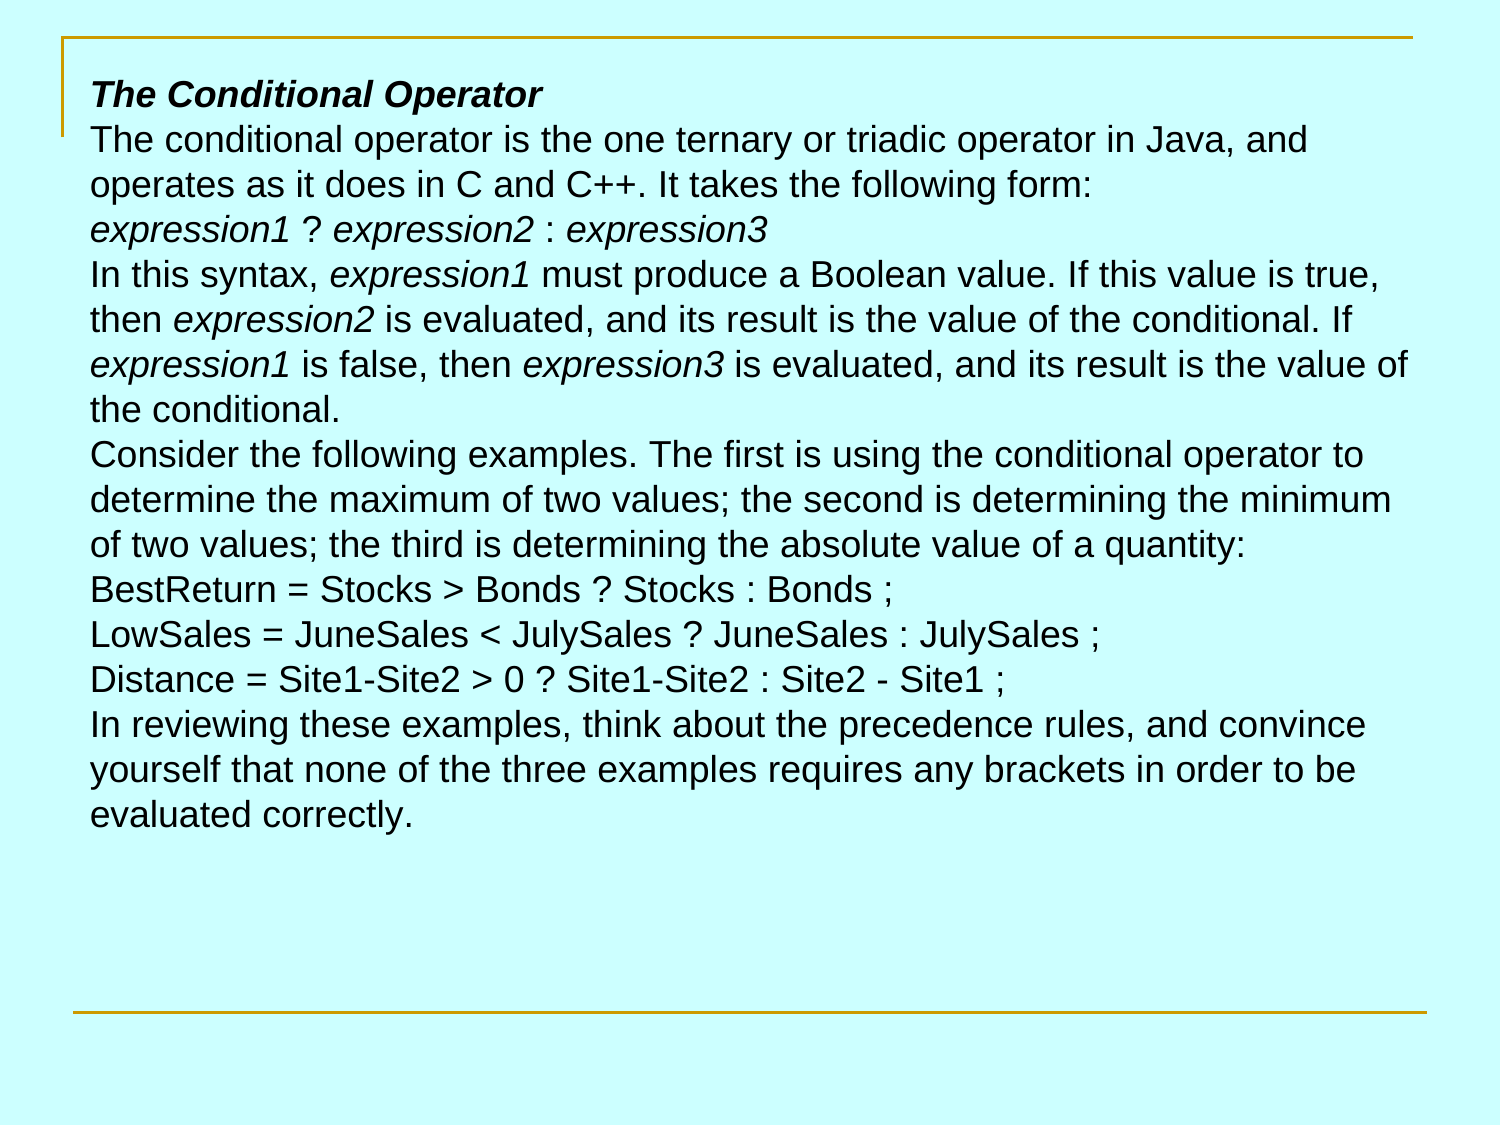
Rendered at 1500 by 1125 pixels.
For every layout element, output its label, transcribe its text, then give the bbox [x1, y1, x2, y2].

text_box The Conditional Operator The conditional operator is the one ternary or triadic operator in Java, and operates as it does in C and C++. It takes the following form: expression1 ? expression2 : expression3 In this syntax, expression1 must produce a Boolean value. If this value is true, then expression2 is evaluated, and its result is the value of the conditional. If expression1 is false, then expression3 is evaluated, and its result is the value of the conditional. Consider the following examples. The first is using the conditional operator to determine the maximum of two values; the second is determining the minimum of two values; the third is determining the absolute value of a quantity: BestReturn = Stocks > Bonds ? Stocks : Bonds ; LowSales = JuneSales < JulySales ? JuneSales : JulySales ; Distance = Site1-Site2 > 0 ? Site1-Site2 : Site2 - Site1 ; In reviewing these examples, think about the precedence rules, and convince yourself that none of the three examples requires any brackets in order to be evaluated correctly. [75, 62, 1438, 843]
